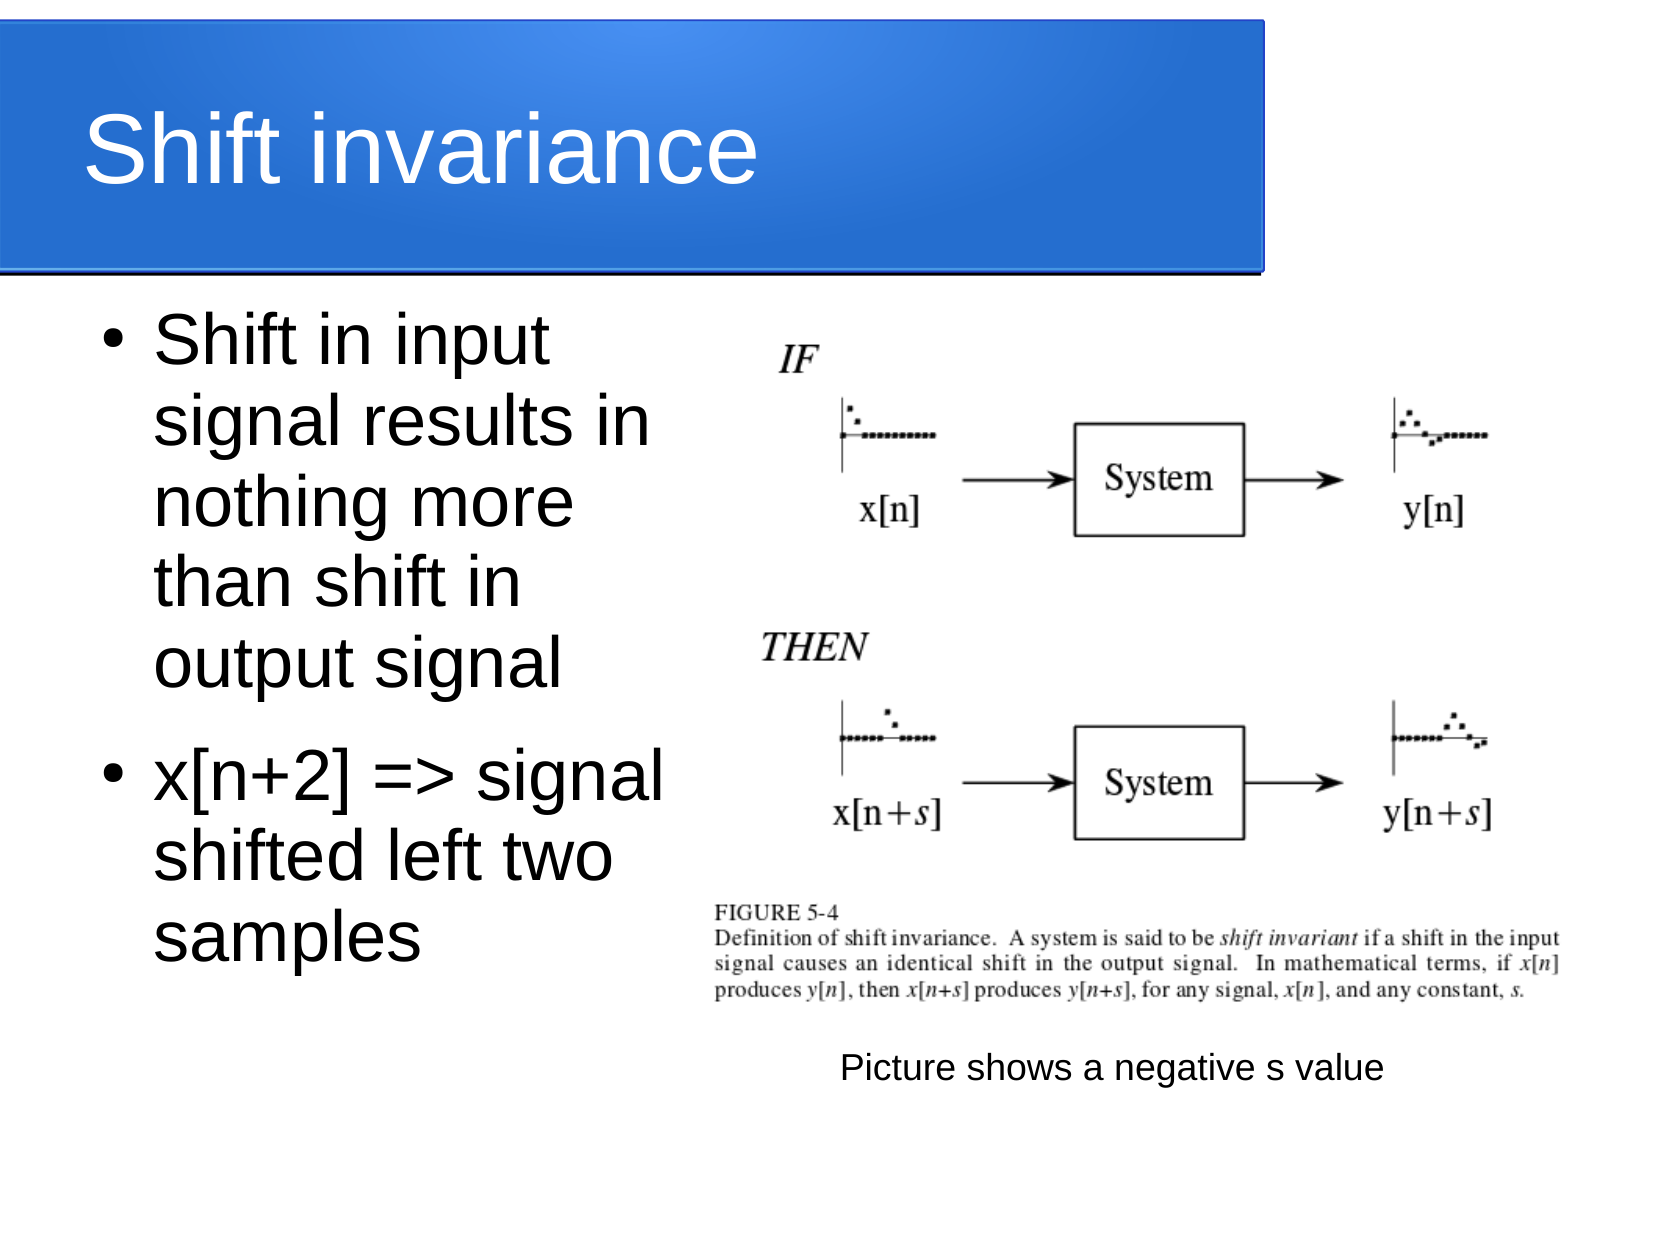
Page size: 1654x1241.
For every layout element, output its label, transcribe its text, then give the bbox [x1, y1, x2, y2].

picture [704, 309, 1591, 1019]
list Shift in input signal results in nothing more than shift in output signal x[n+2] => signal shifted left two samples [82, 299, 691, 1019]
title Shift invariance [82, 47, 1235, 252]
text_box Picture shows a negative s value [825, 1038, 1400, 1096]
